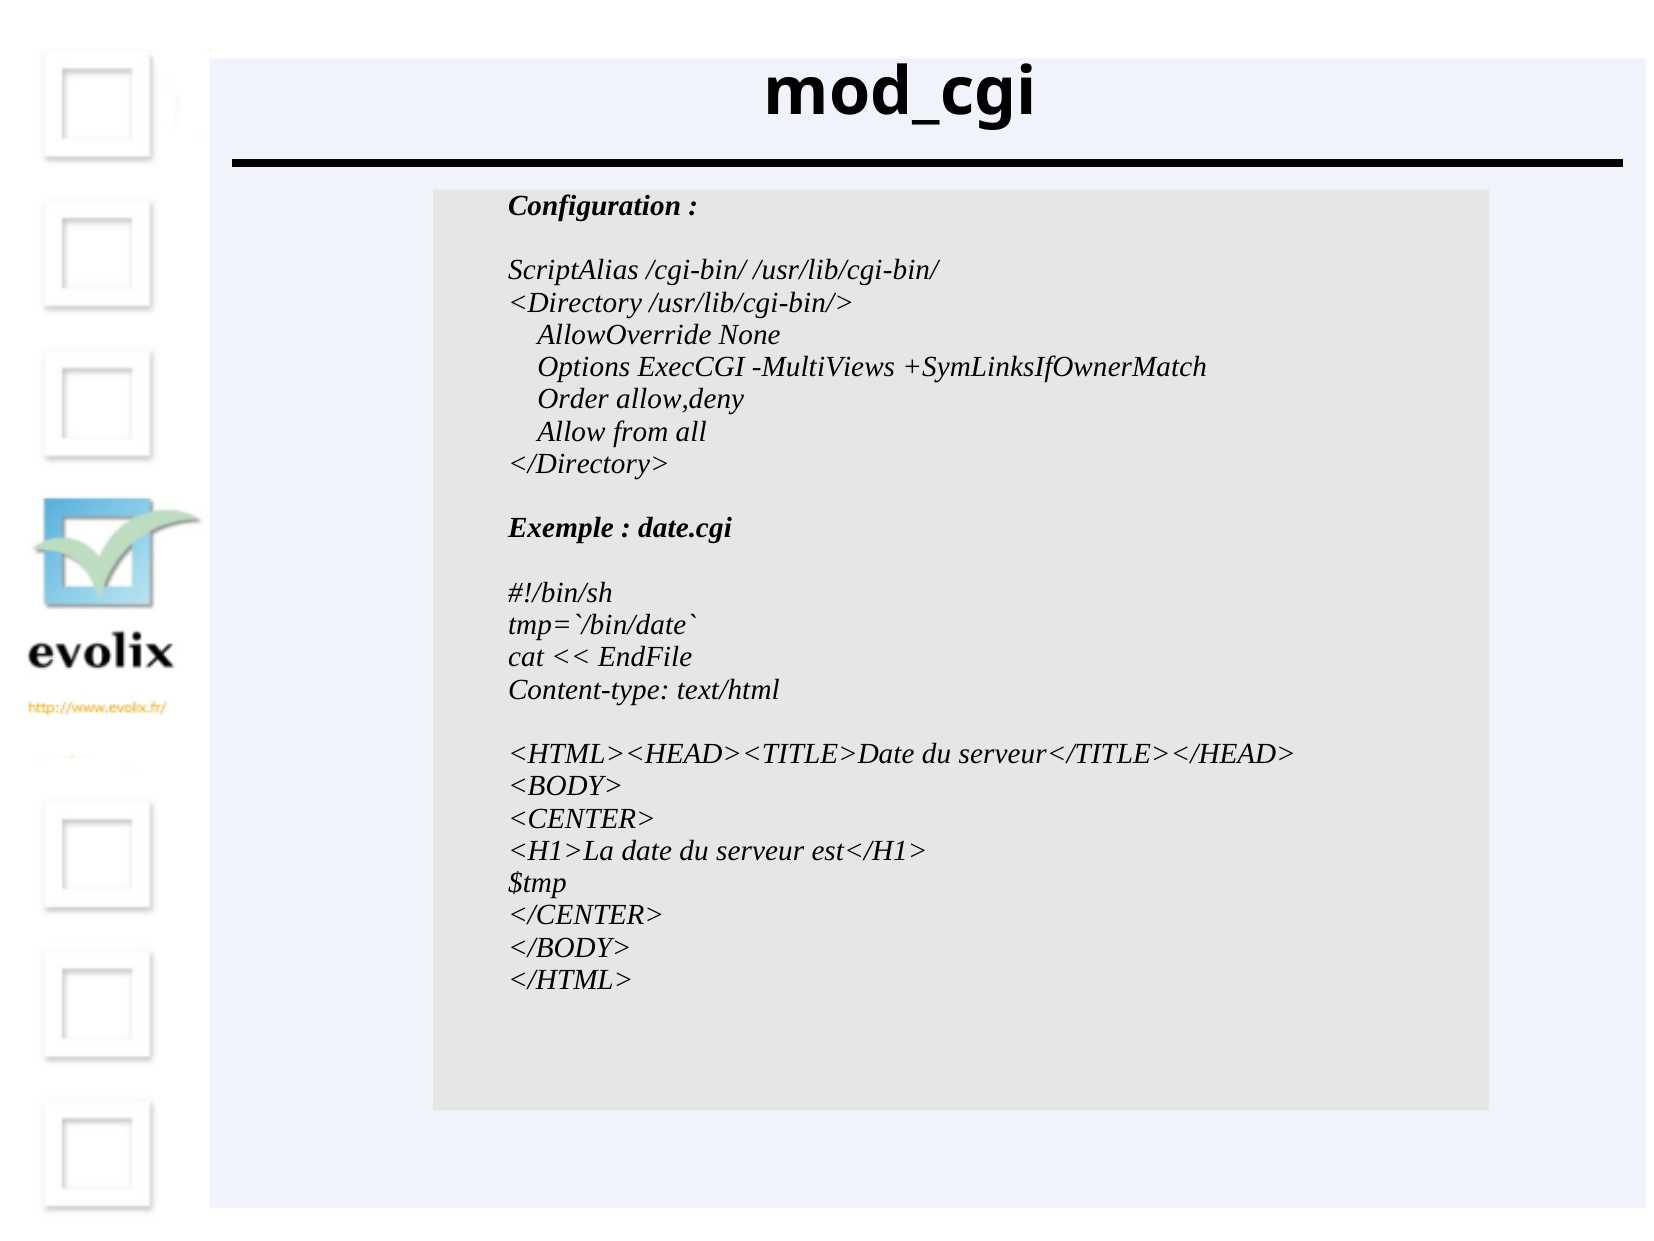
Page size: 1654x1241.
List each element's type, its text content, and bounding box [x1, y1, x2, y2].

picture [0, 49, 1654, 1218]
text_box Configuration : ScriptAlias /cgi-bin/ /usr/lib/cgi-bin/ <Directory /usr/lib/cgi-bin/> AllowOverride None Options ExecCGI -MultiViews +SymLinksIfOwnerMatch Order allow,deny Allow from all </Directory> Exemple : date.cgi #!/bin/sh tmp=`/bin/date` cat << EndFile Content-type: text/html <HTML><HEAD><TITLE>Date du serveur</TITLE></HEAD> <BODY> <CENTER> <H1>La date du serveur est</H1> $tmp </CENTER> </BODY> </HTML> [433, 189, 1490, 1111]
title mod_cgi [413, 0, 1388, 178]
